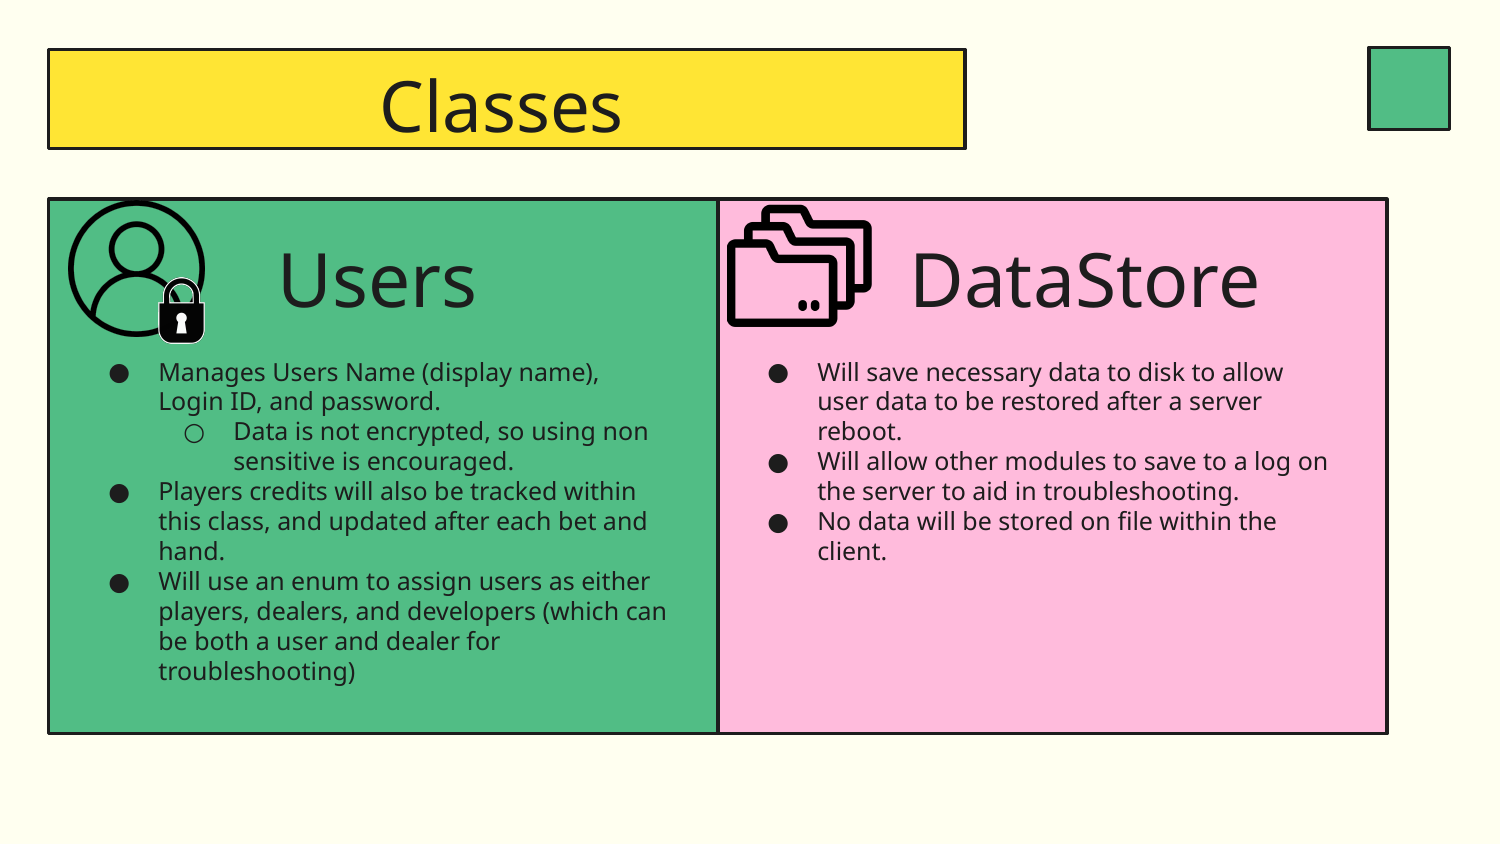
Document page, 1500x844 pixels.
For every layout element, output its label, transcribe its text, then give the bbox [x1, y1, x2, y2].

subtitle Users [205, 217, 687, 326]
subtitle DataStore [872, 217, 1346, 326]
picture [727, 193, 872, 338]
list Will save necessary data to disk to allow user data to be restored after a server reboot. Will allow other modules to save to a log on the server to aid in troubleshooting. No data will be stored on file within the client. [727, 340, 1346, 719]
list Manages Users Name (display name), Login ID, and password. Data is not encrypted, so using non sensitive is encouraged. Players credits will also be tracked within this class, and updated after each bet and hand. Will use an enum to assign users as either players, dealers, and developers (which can be both a user and dealer for troubleshooting) [68, 340, 687, 719]
title Classes [45, 55, 959, 167]
picture [68, 200, 205, 344]
